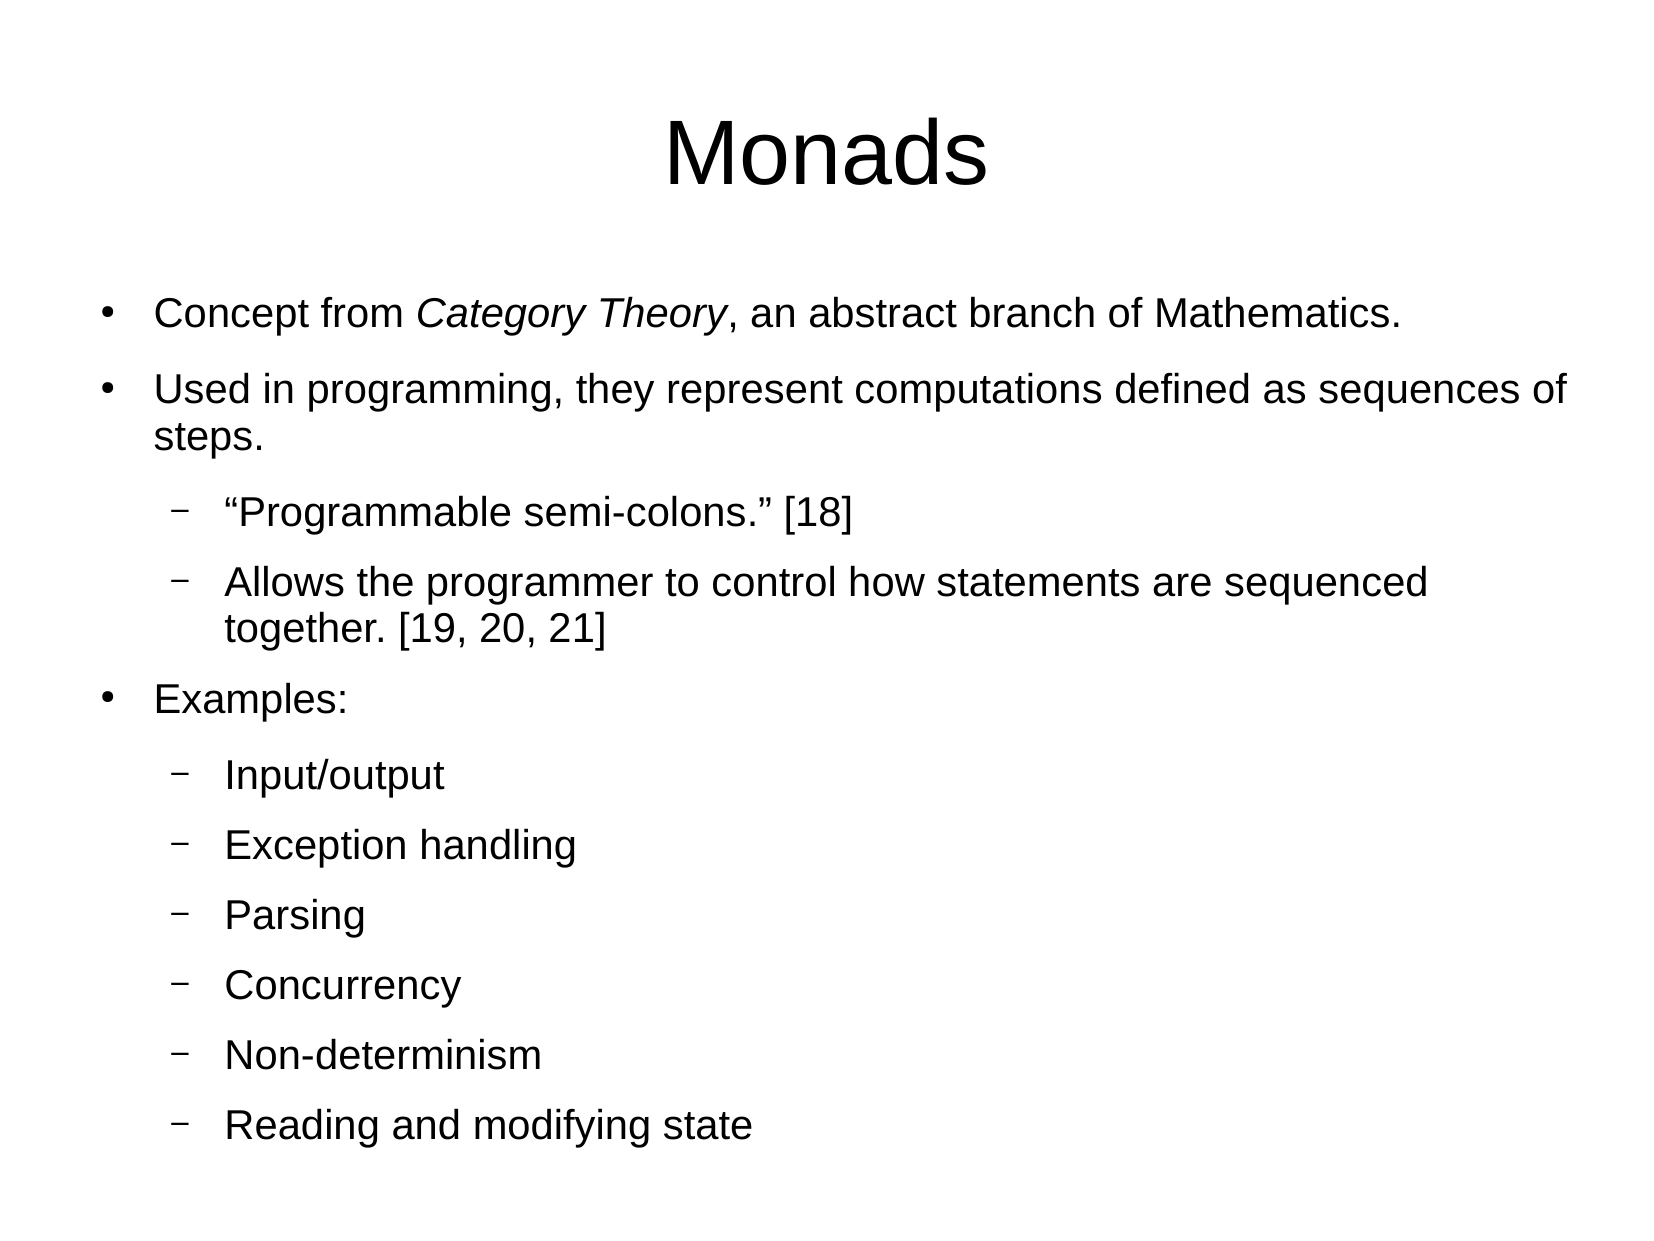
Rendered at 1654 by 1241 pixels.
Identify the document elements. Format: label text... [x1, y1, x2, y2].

list Concept from Category Theory, an abstract branch of Mathematics. Used in programming, they represent computations defined as sequences of steps. “Programmable semi-colons.” [18] Allows the programmer to control how statements are sequenced together. [19, 20, 21] Examples: Input/output Exception handling Parsing Concurrency Non-determinism Reading and modifying state [82, 290, 1571, 1010]
title Monads [82, 49, 1571, 257]
